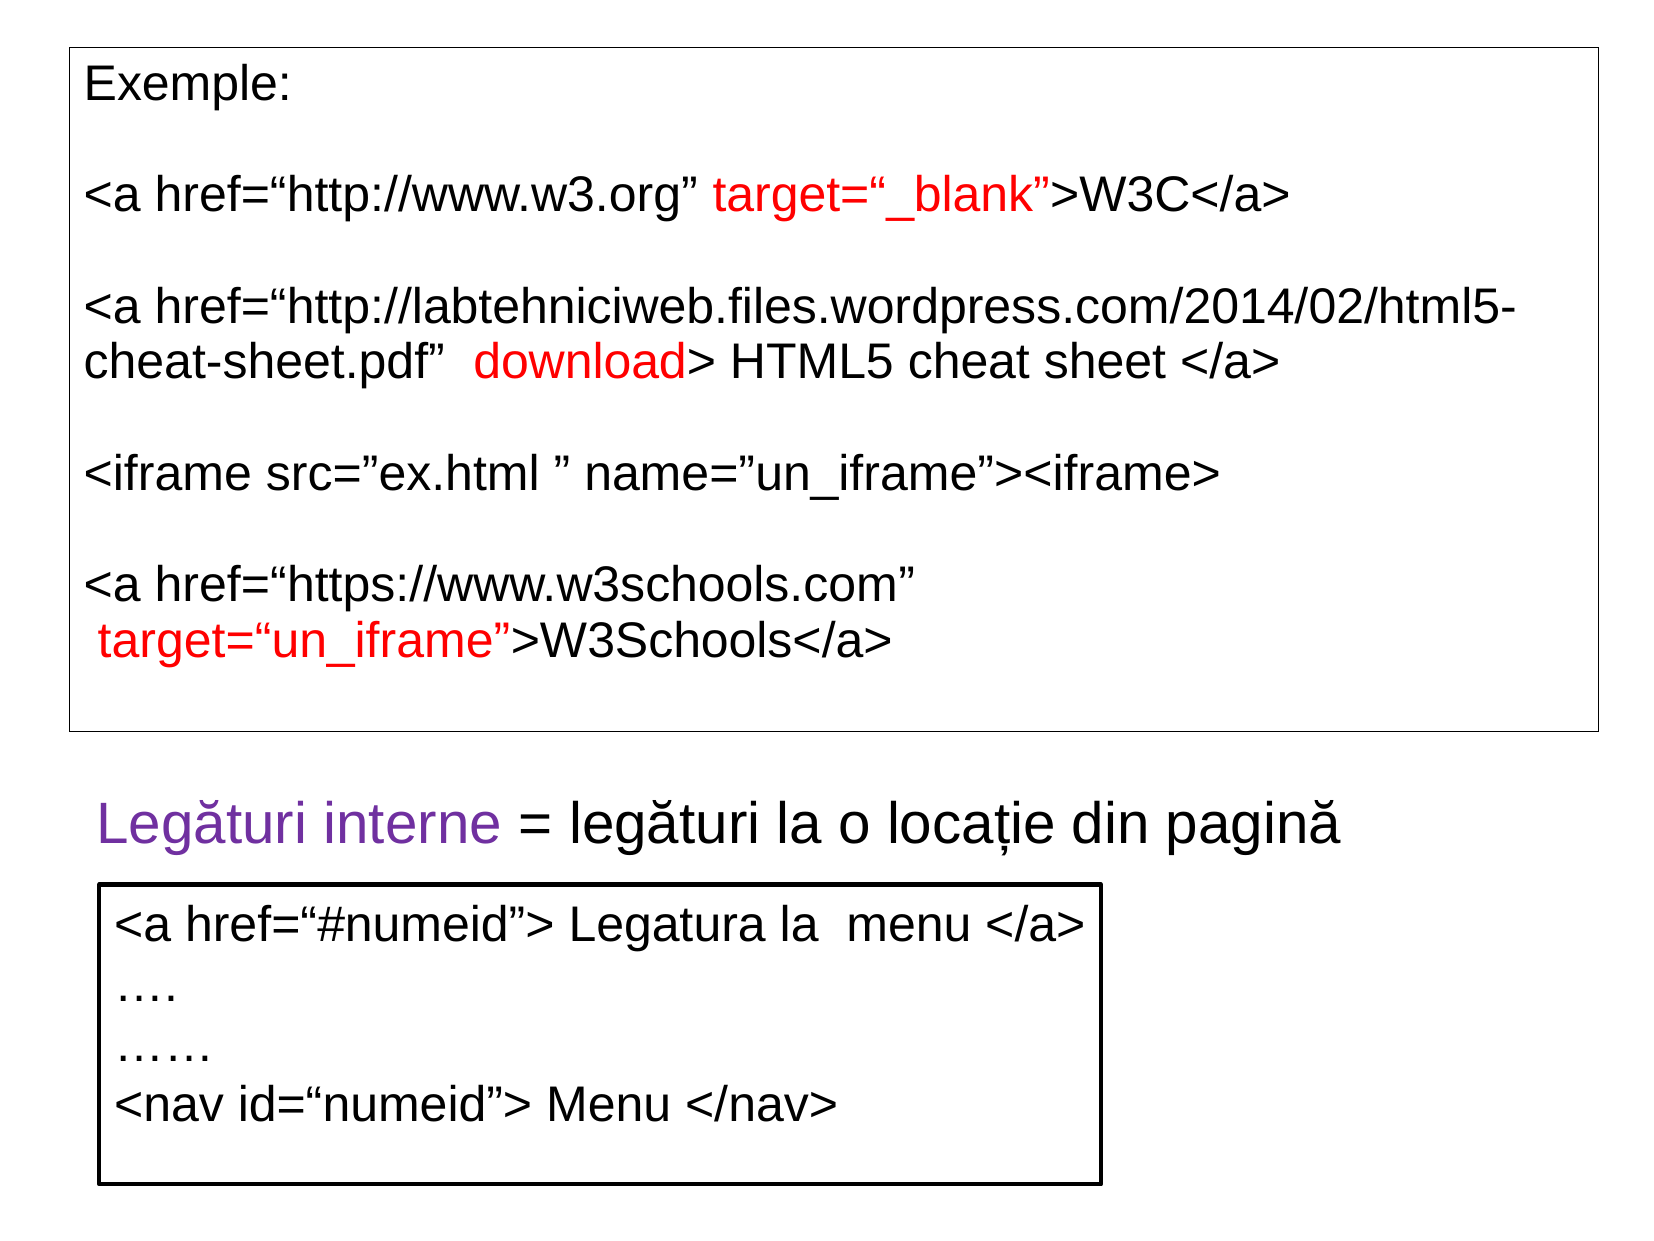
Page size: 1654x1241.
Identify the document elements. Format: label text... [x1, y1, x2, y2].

text_box Exemple: <a href=“http://www.w3.org” target=“_blank”>W3C</a> <a href=“http://labtehniciweb.files.wordpress.com/2014/02/html5-cheat-sheet.pdf” download> HTML5 cheat sheet </a> <iframe src=”ex.html ” name=”un_iframe”><iframe> <a href=“https://www.w3schools.com” target=“un_iframe”>W3Schools</a> [69, 47, 1599, 732]
text_box Legături interne = legături la o locație din pagină [81, 732, 1358, 994]
text_box <a href=“#numeid”> Legatura la menu </a> …. …… <nav id=“numeid”> Menu </nav> [99, 884, 1102, 1185]
